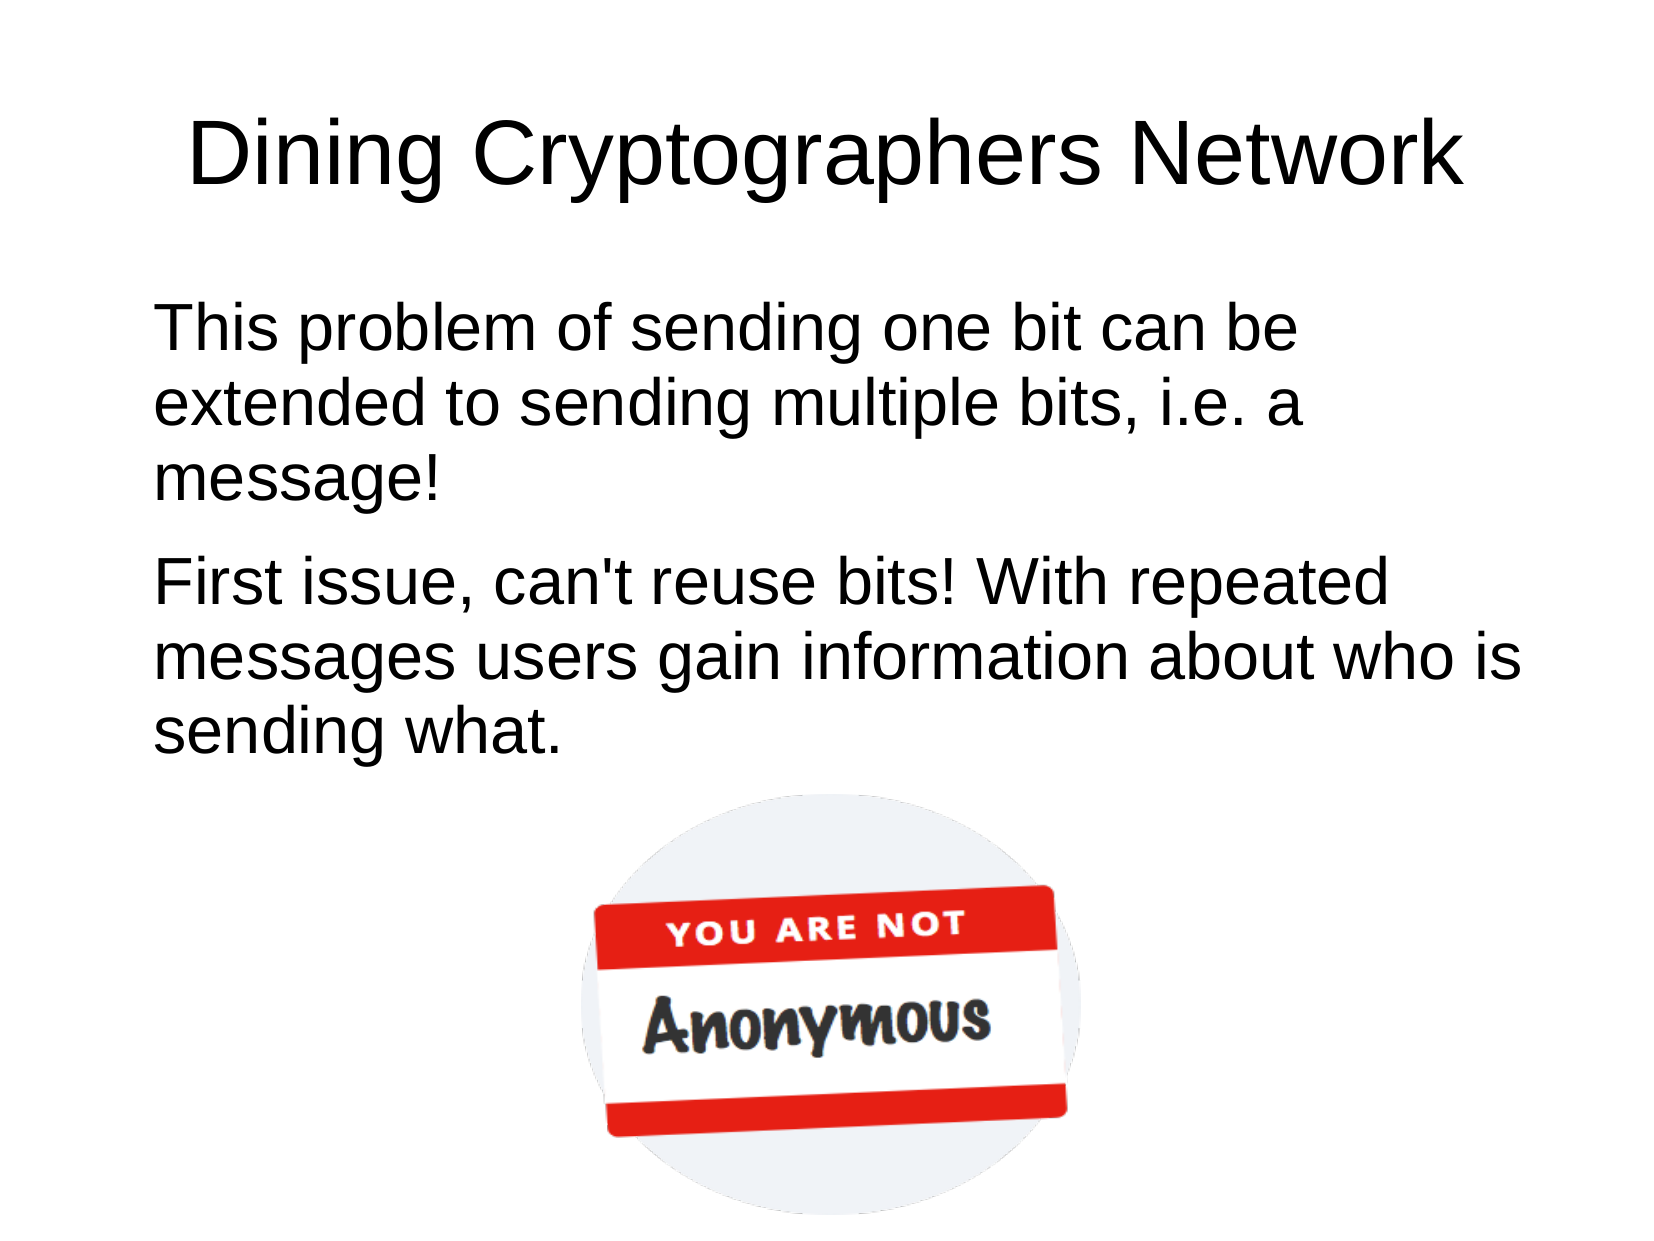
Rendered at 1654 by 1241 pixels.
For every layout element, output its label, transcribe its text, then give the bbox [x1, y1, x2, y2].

list This problem of sending one bit can be extended to sending multiple bits, i.e. a message! First issue, can't reuse bits! With repeated messages users gain information about who is sending what. [82, 290, 1571, 1010]
picture [581, 794, 1081, 1216]
title Dining Cryptographers Network [82, 49, 1571, 257]
